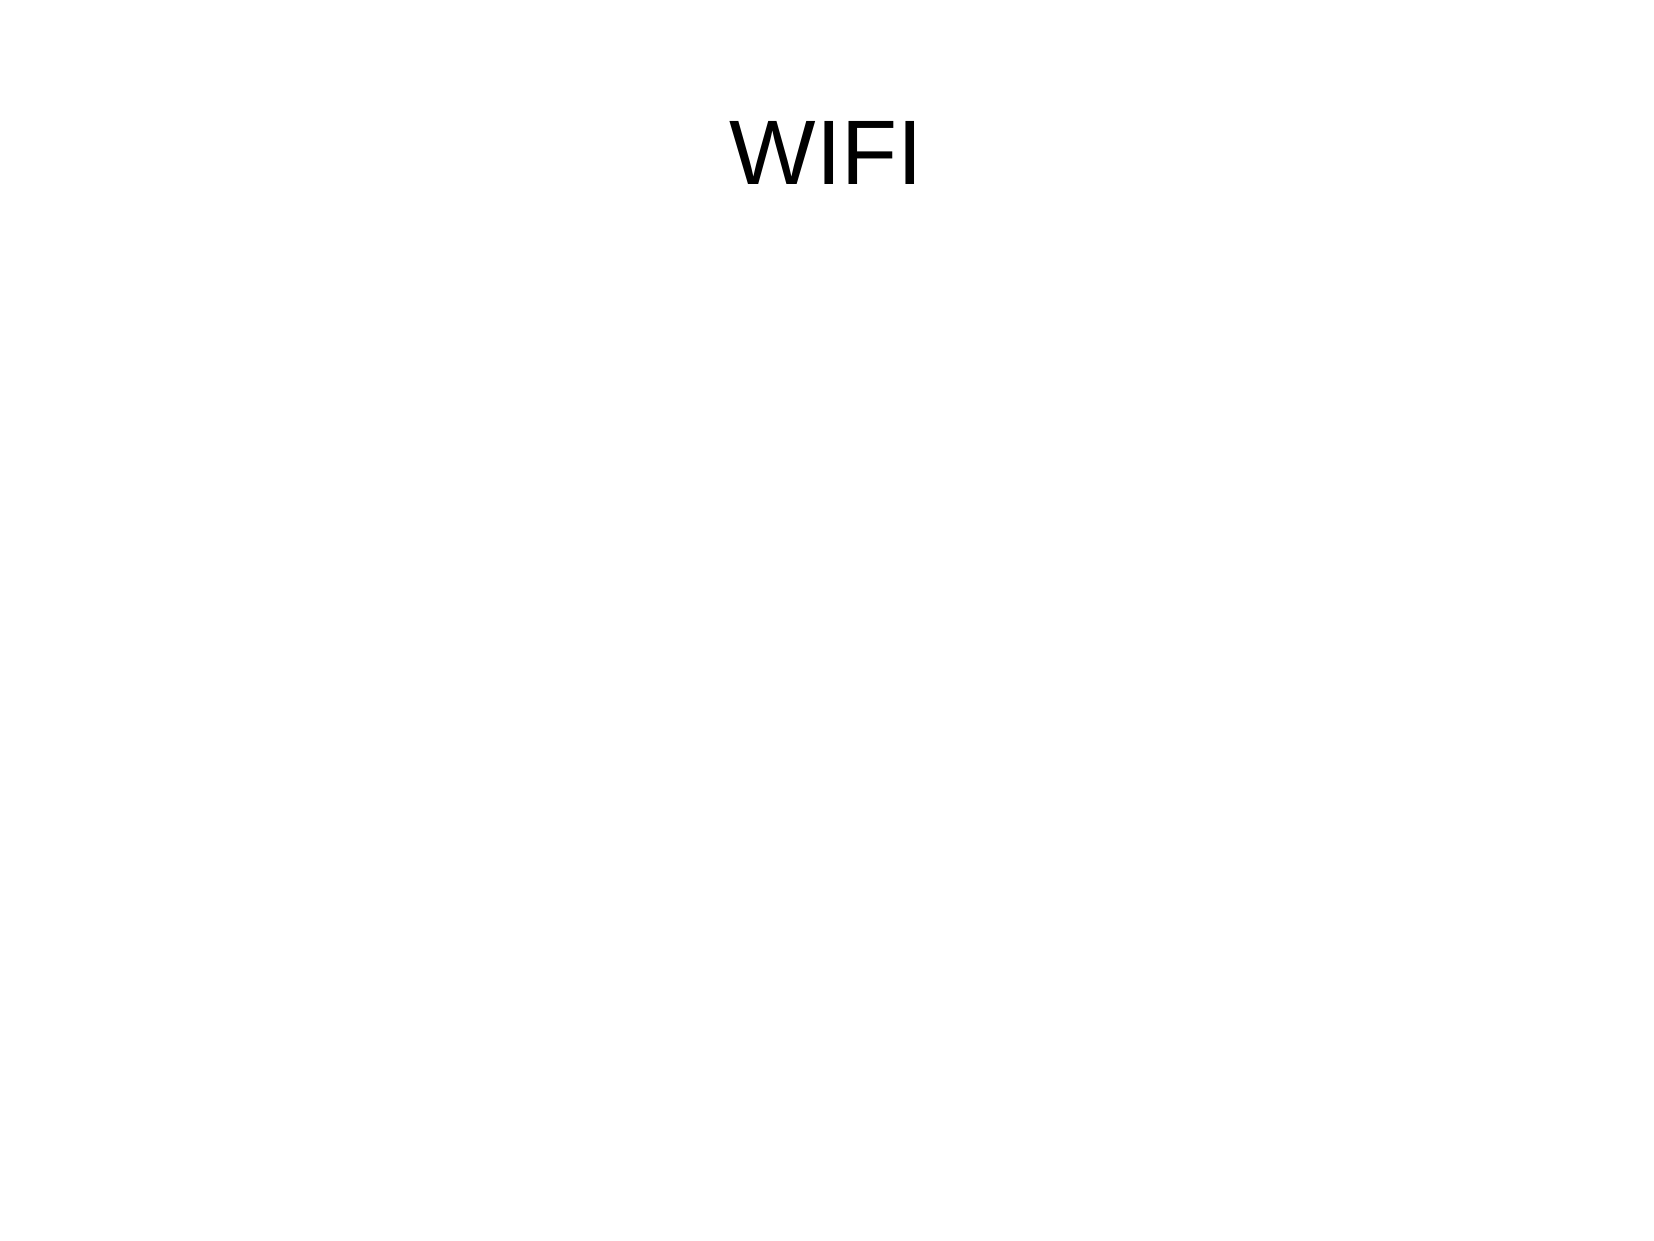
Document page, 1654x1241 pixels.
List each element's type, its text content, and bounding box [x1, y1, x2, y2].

title WIFI [82, 49, 1571, 257]
